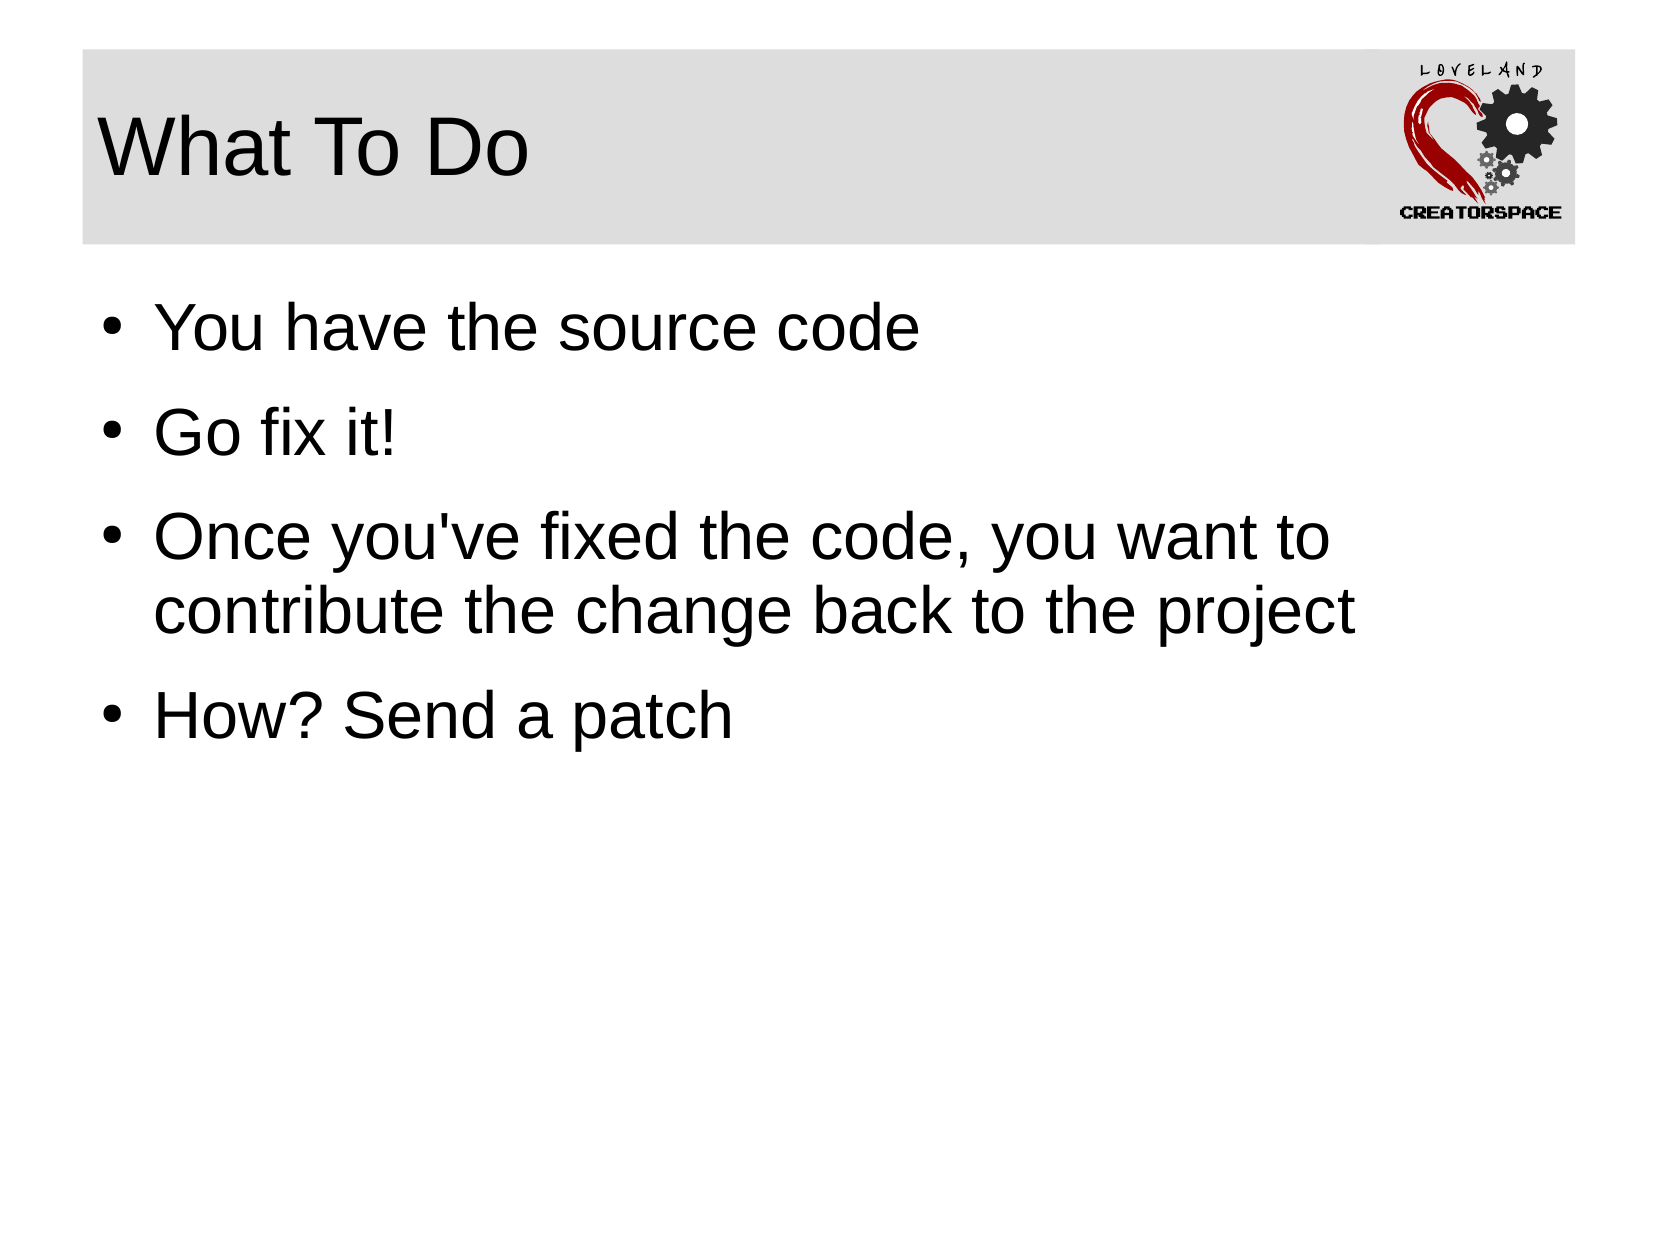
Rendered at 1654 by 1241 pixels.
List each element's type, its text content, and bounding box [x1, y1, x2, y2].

list You have the source code Go fix it! Once you've fixed the code, you want to contribute the change back to the project How? Send a patch [82, 290, 1571, 1010]
title What To Do [82, 49, 1381, 245]
